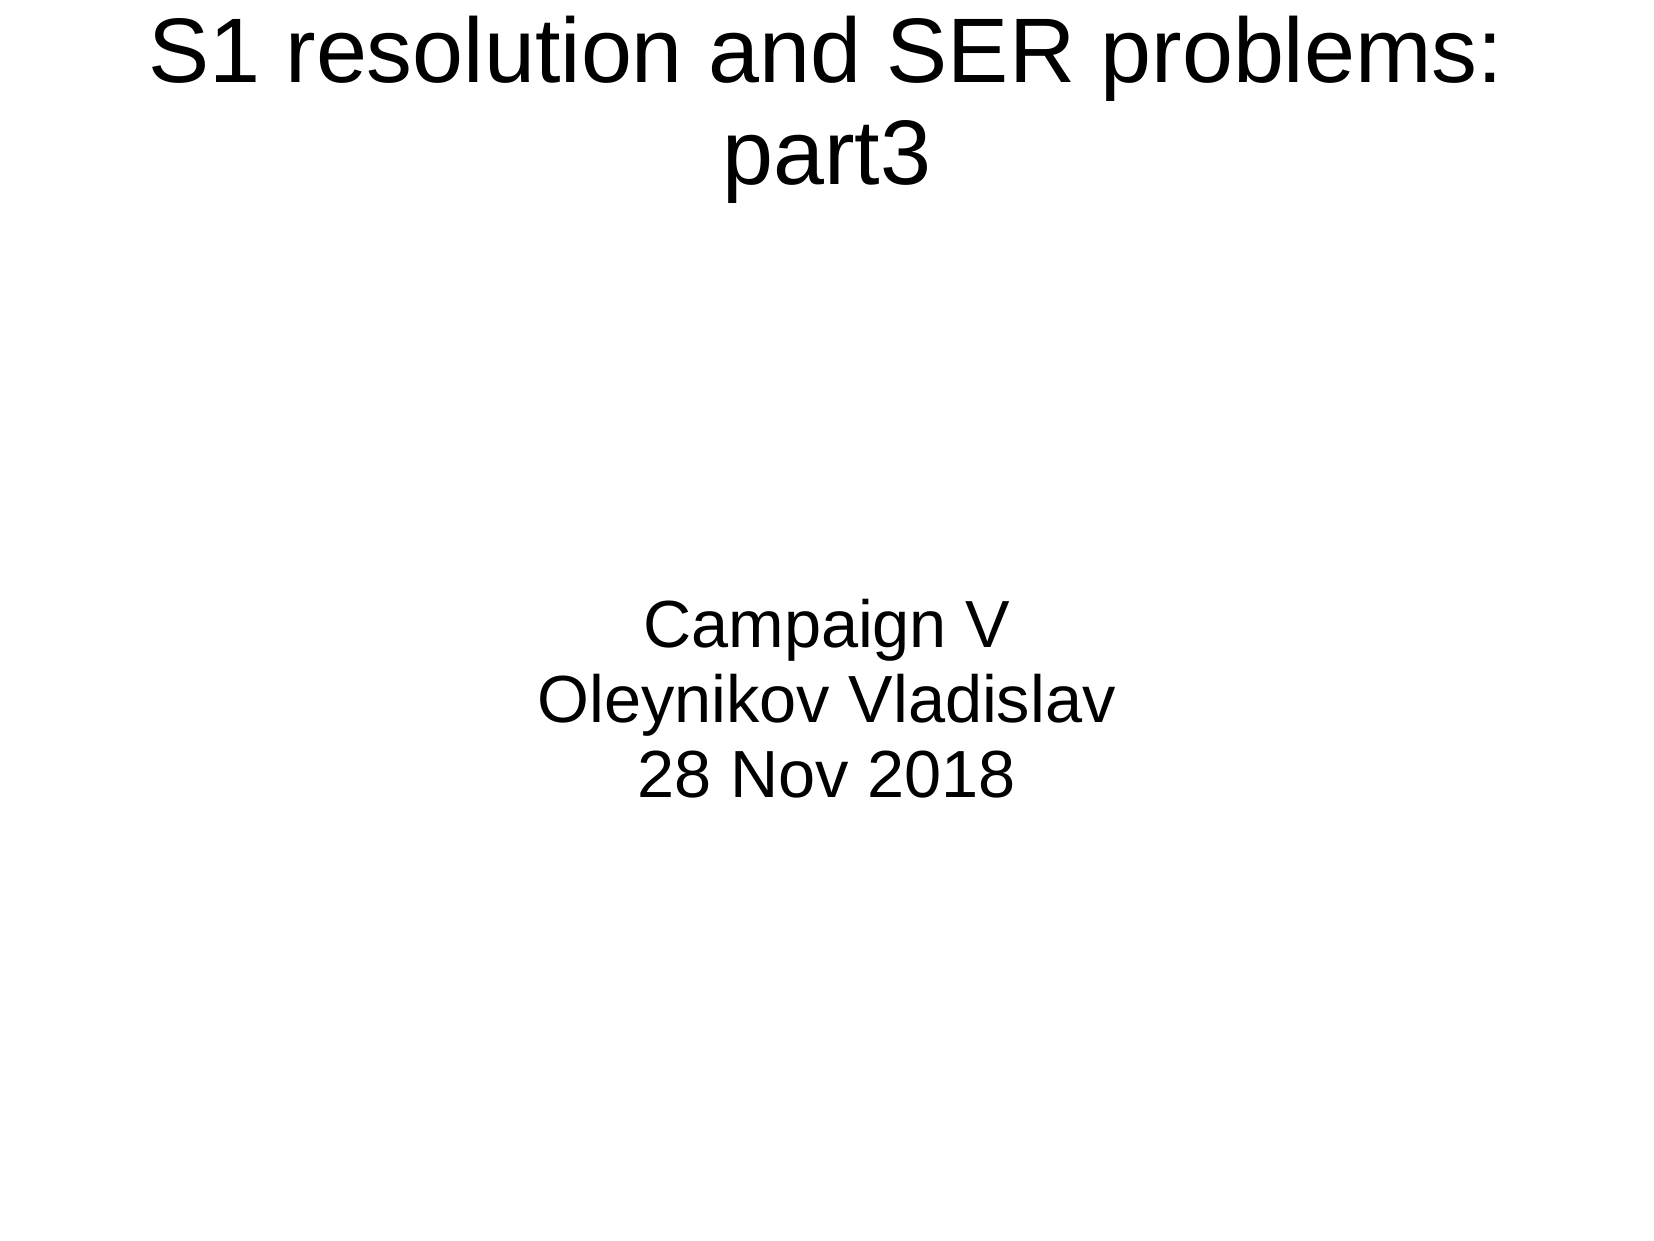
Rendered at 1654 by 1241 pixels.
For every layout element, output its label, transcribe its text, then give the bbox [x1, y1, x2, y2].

title S1 resolution and SER problems: part3 [82, 0, 1571, 290]
subtitle Сampaign V Oleynikov Vladislav 28 Nov 2018 [82, 290, 1571, 1109]
